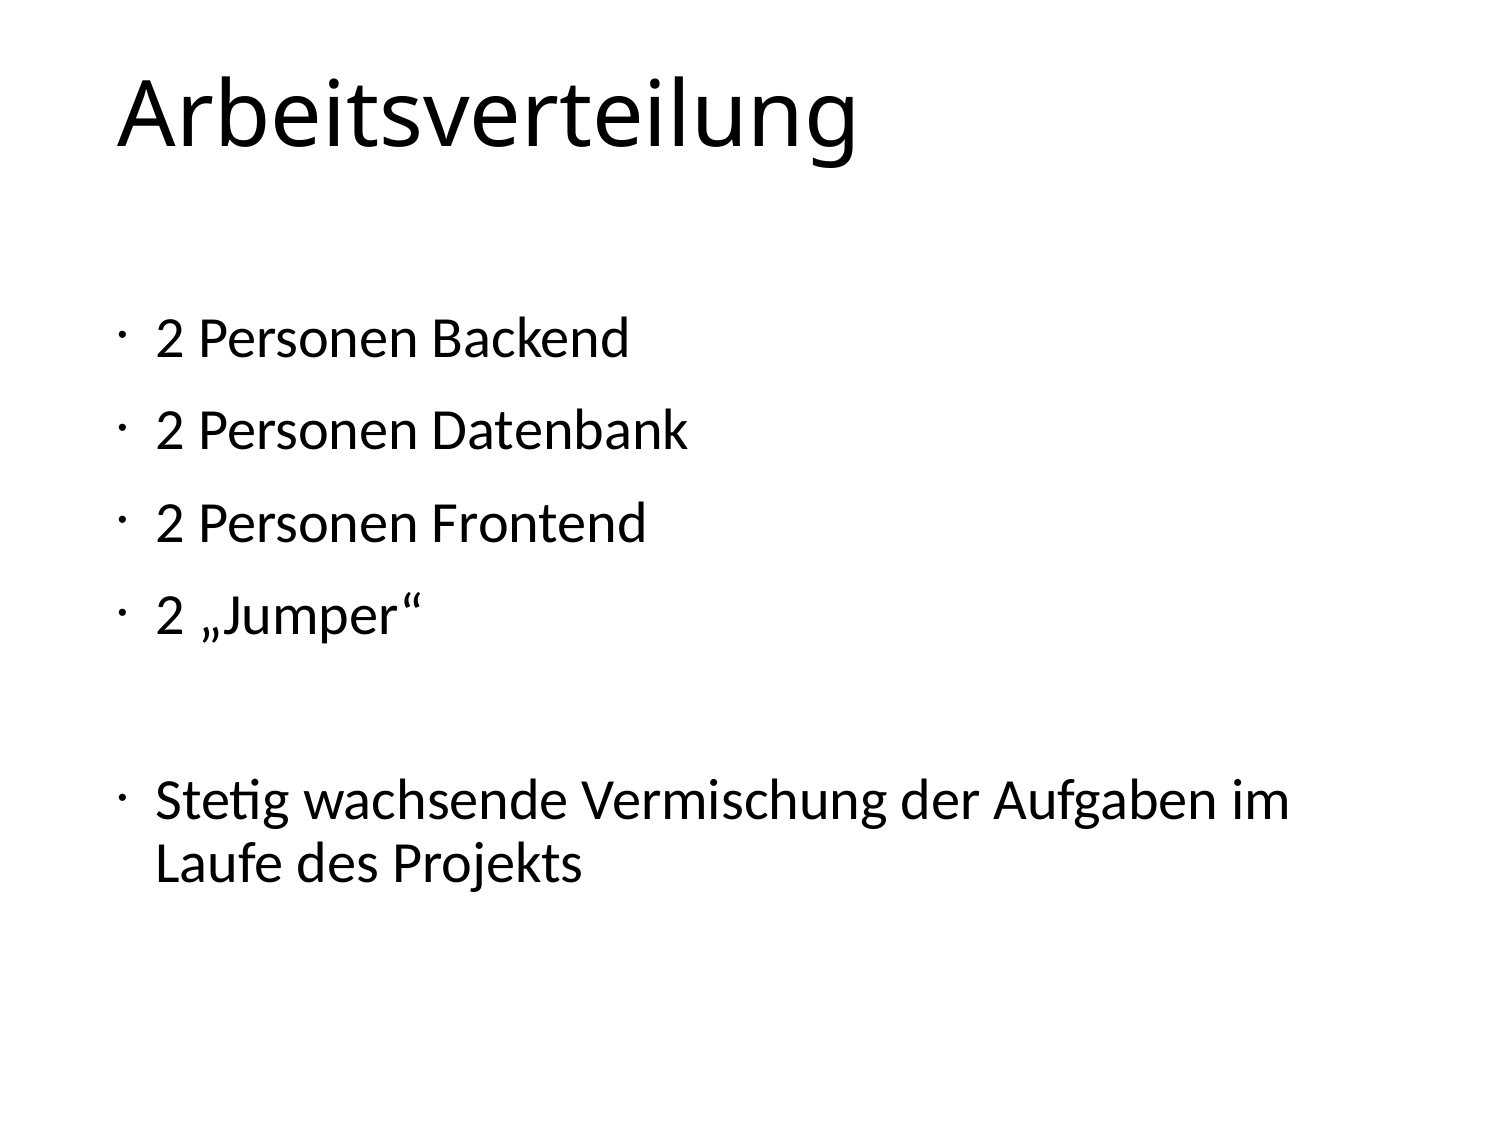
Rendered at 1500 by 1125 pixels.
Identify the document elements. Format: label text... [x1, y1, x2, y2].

list 2 Personen Backend 2 Personen Datenbank 2 Personen Frontend 2 „Jumper“ Stetig wachsende Vermischung der Aufgaben im Laufe des Projekts [103, 299, 1397, 1014]
title Arbeitsverteilung [103, 59, 1397, 278]
